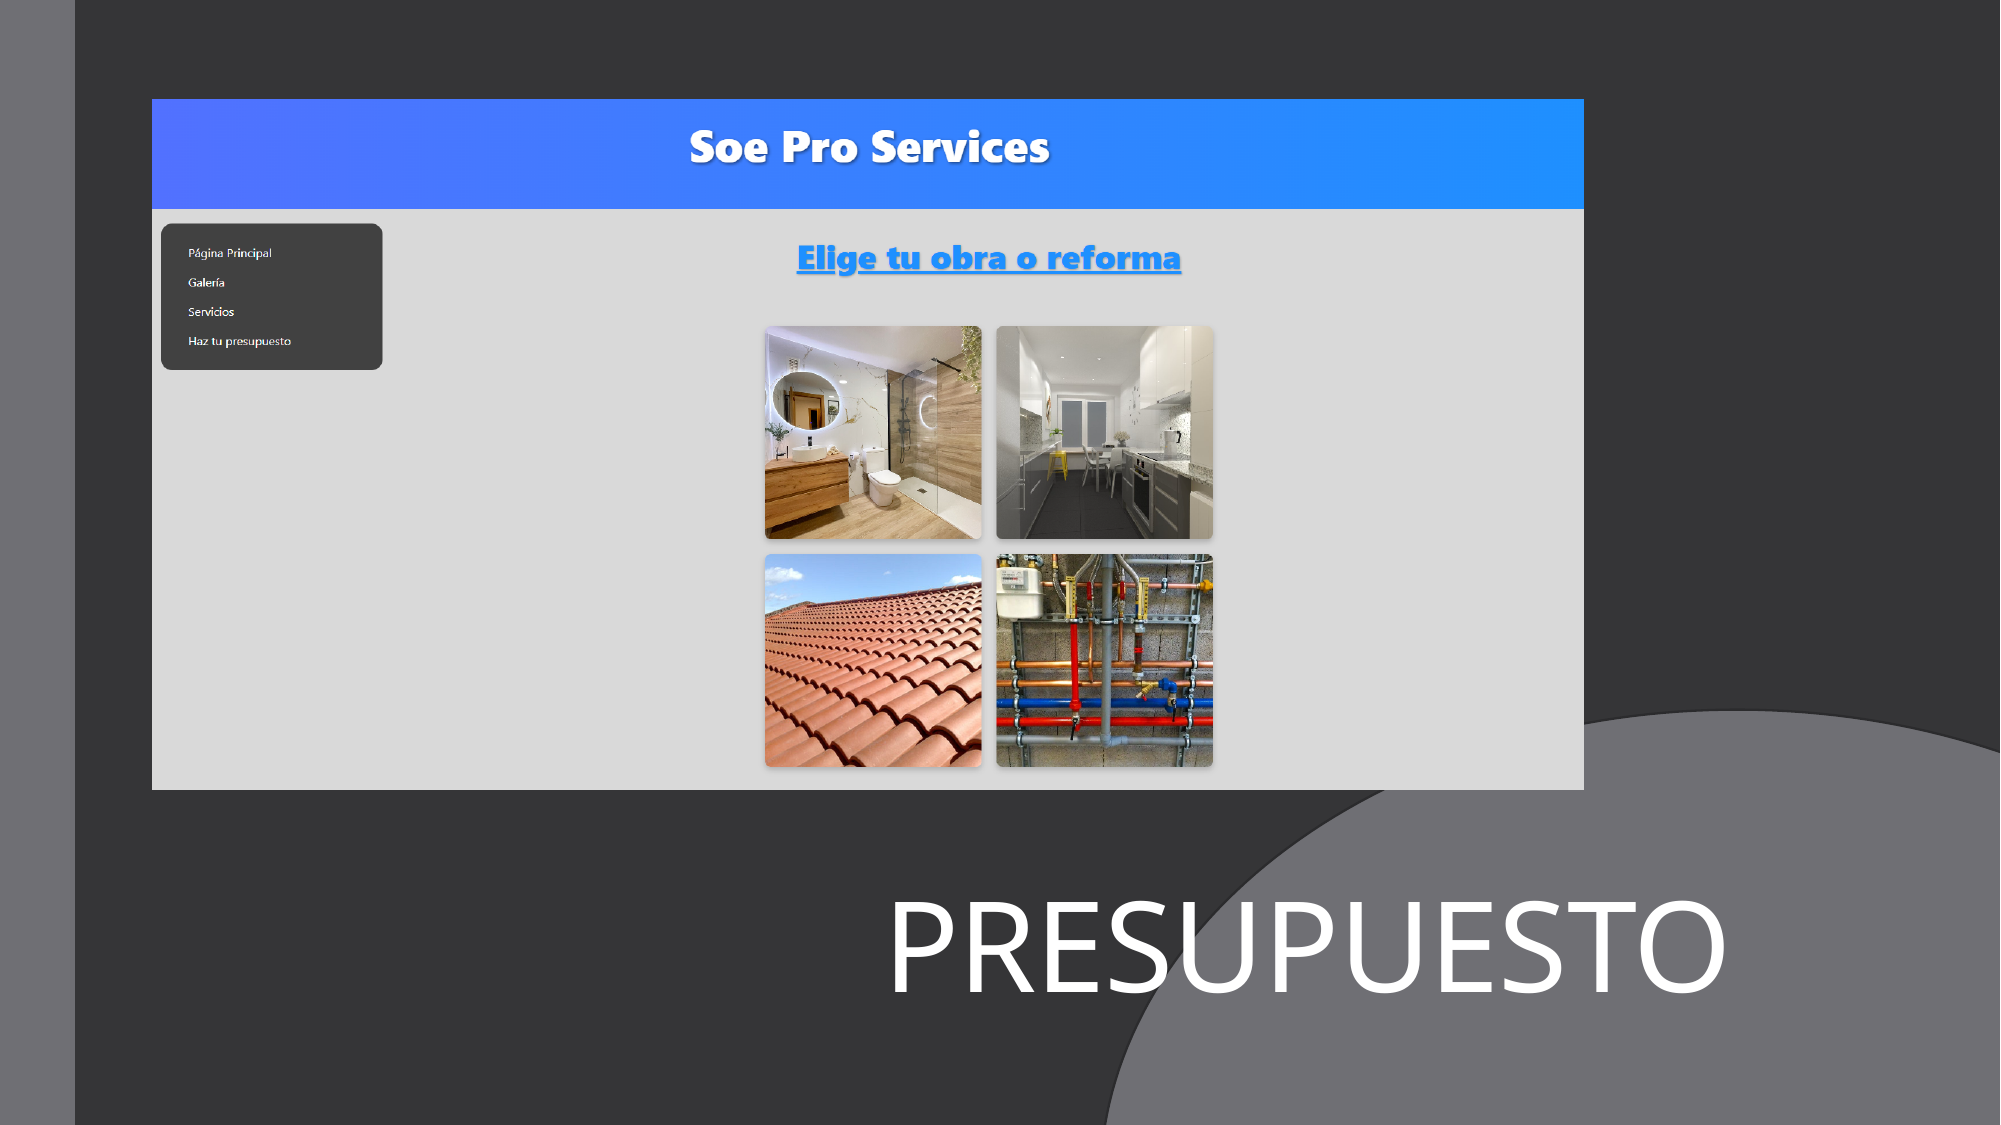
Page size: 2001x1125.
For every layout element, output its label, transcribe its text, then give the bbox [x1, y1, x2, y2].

title PRESUPUESTO [868, 791, 1900, 1026]
text_box [1104, 709, 2000, 1125]
picture [152, 99, 1584, 790]
